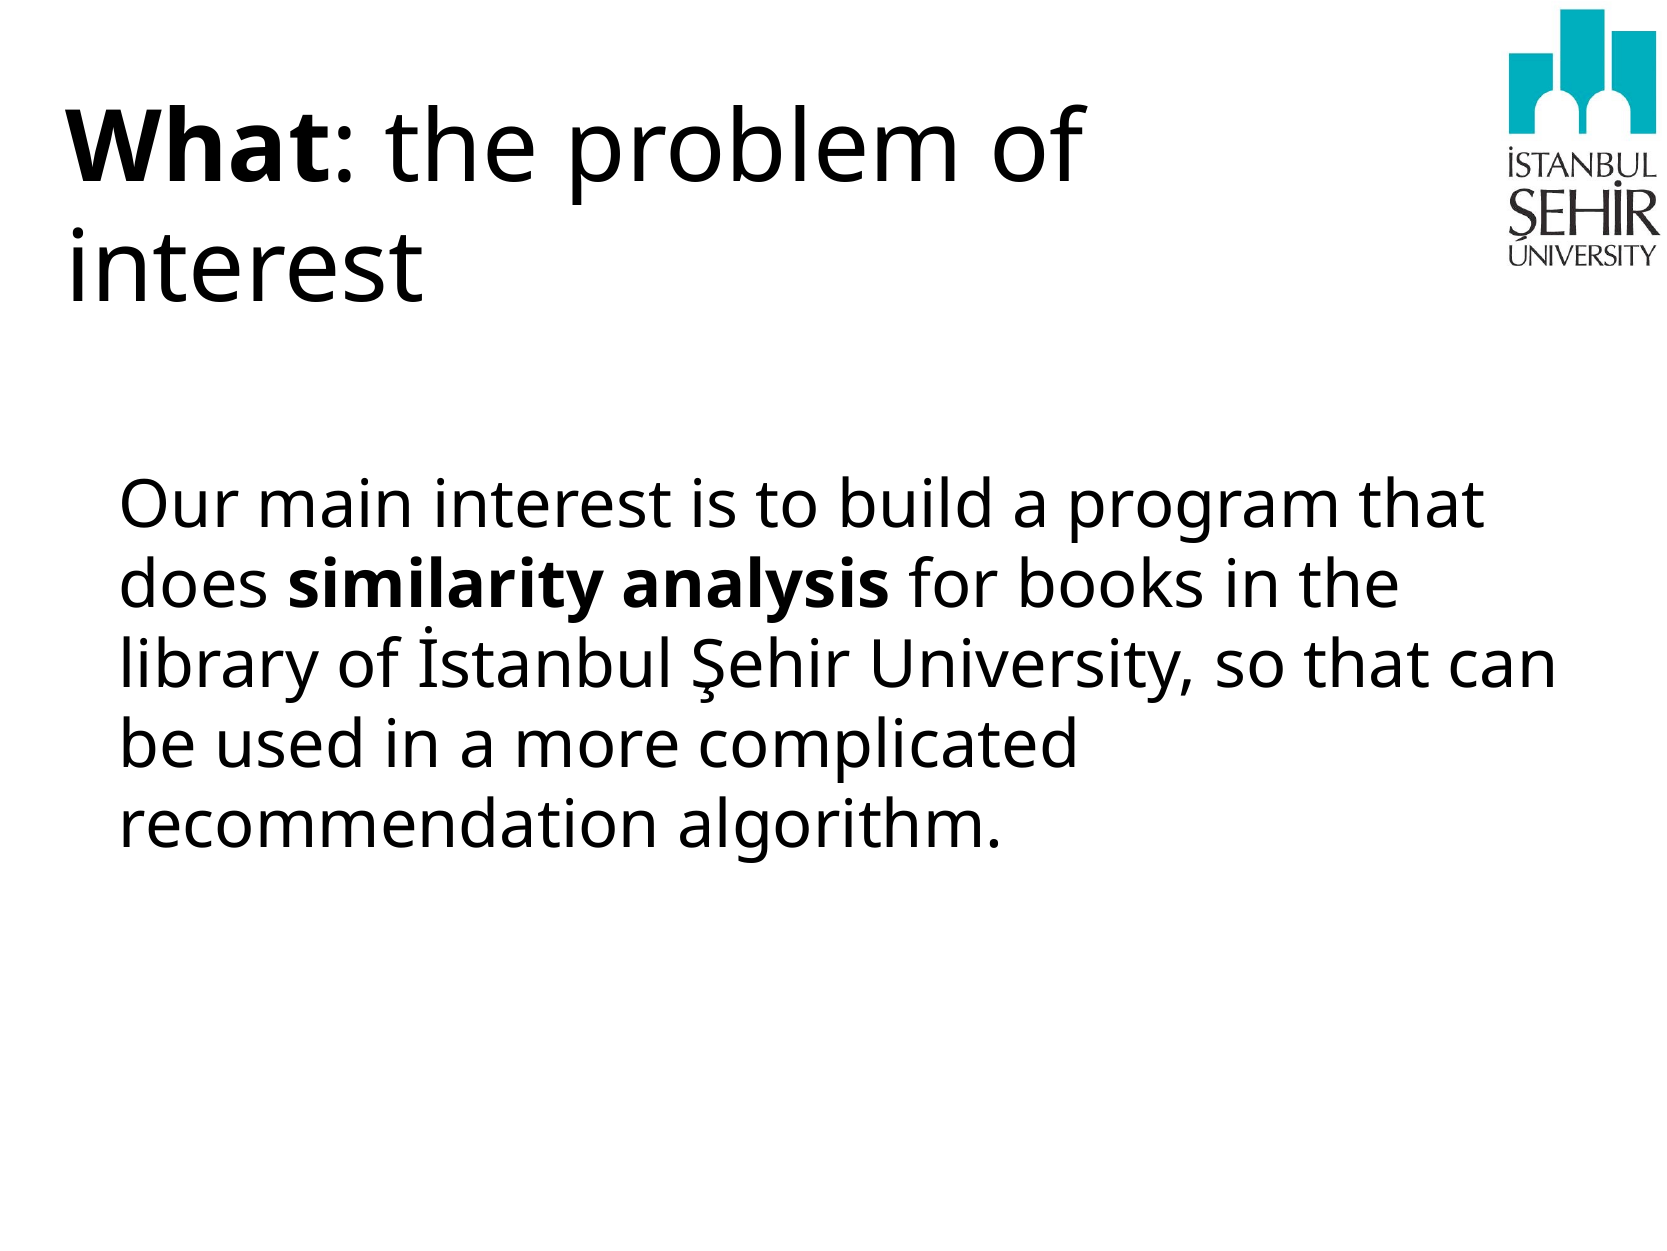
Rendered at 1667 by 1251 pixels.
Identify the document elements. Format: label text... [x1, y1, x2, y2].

picture [1491, 0, 1667, 285]
title What: the problem of interest [59, 107, 1465, 296]
list Our main interest is to build a program that does similarity analysis for books in the library of İstanbul Şehir University, so that can be used in a more complicated recommendation algorithm. [70, 399, 1602, 922]
